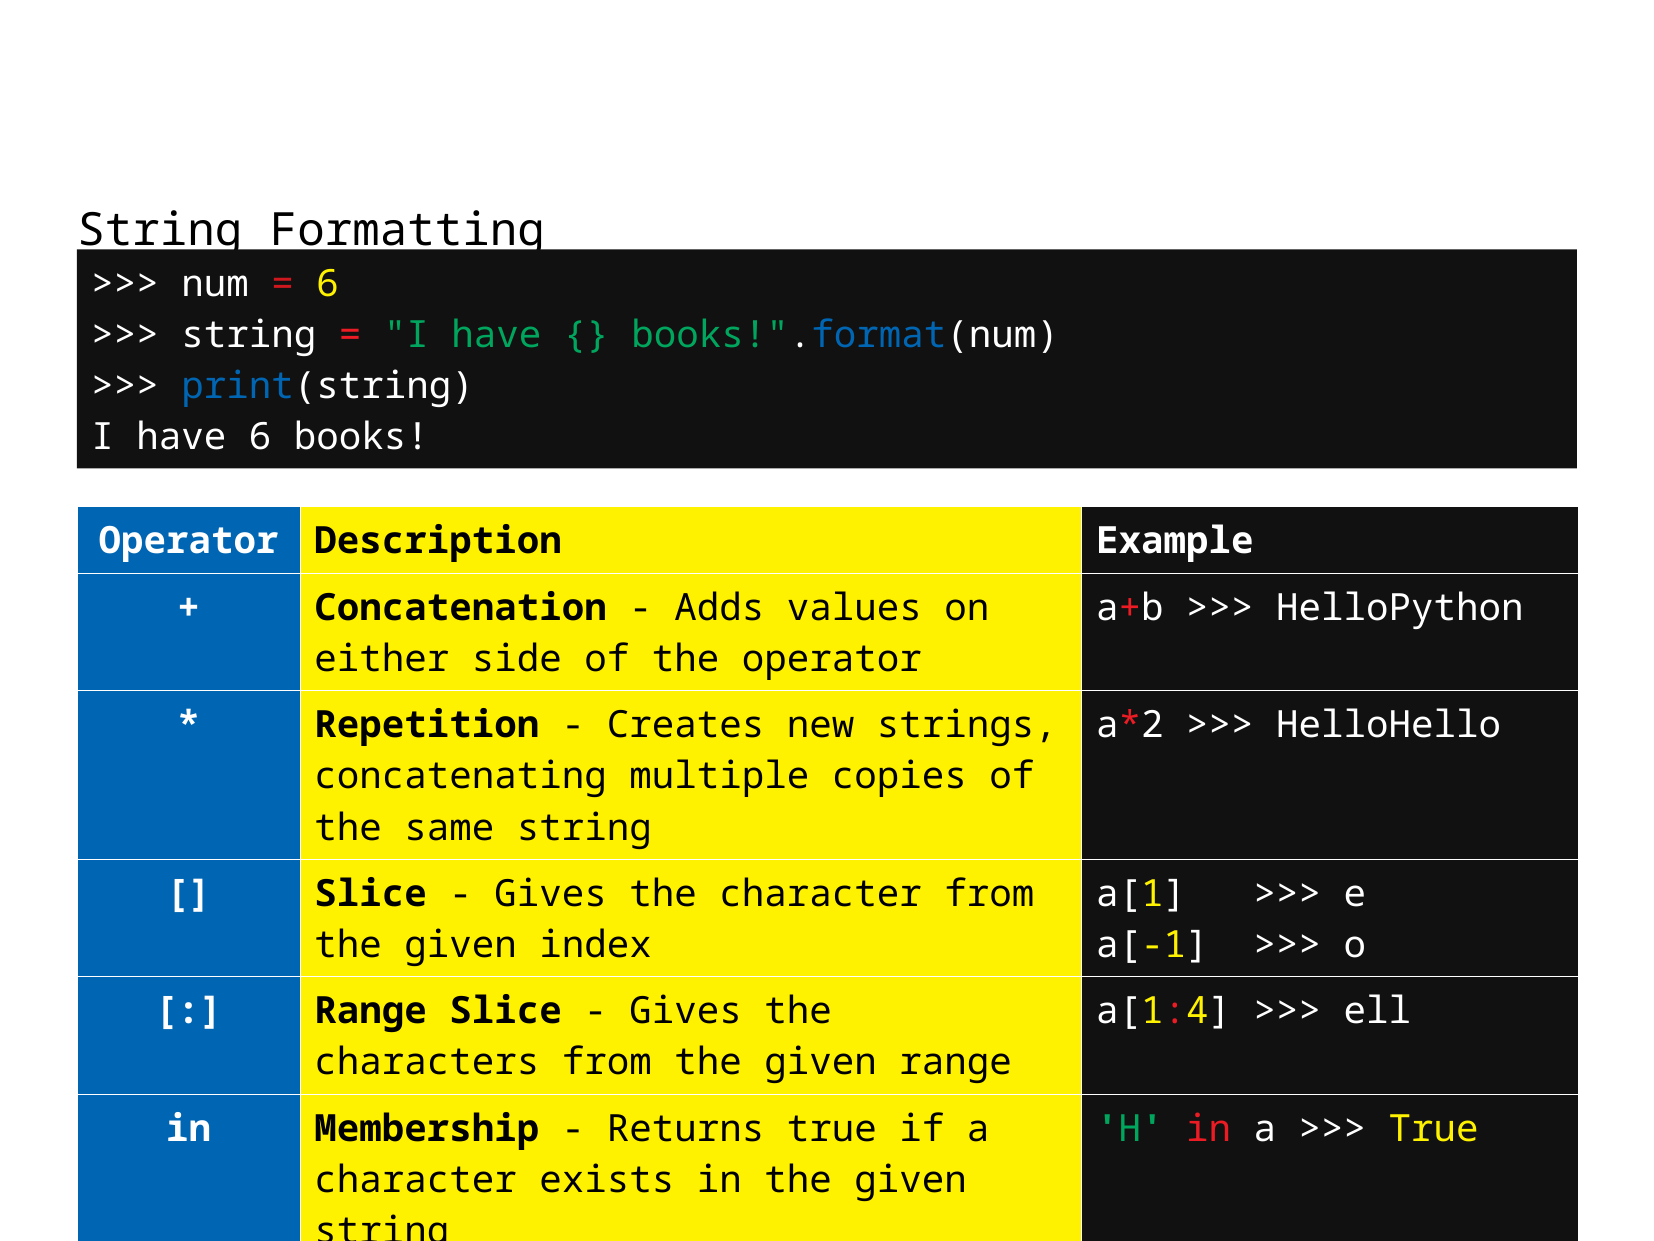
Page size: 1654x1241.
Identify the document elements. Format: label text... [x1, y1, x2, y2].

table_cell Range Slice - Gives the characters from the given range [301, 977, 1081, 1094]
table_cell a[1:4] >>> ell [1082, 977, 1578, 1094]
table_cell in [78, 1095, 300, 1241]
table_cell Membership - Returns true if a character exists in the given string [301, 1095, 1081, 1241]
table_header Example [1082, 507, 1578, 573]
table_cell Slice - Gives the character from the given index [301, 860, 1081, 976]
table_cell a+b >>> HelloPython [1082, 574, 1578, 690]
table_cell + [78, 574, 300, 690]
table_cell a[1] >>> e a[-1] >>> o [1082, 860, 1578, 976]
table_cell [:] [78, 977, 300, 1094]
table_header Operator [78, 507, 300, 573]
table_header Description [301, 507, 1081, 573]
table_cell Concatenation - Adds values on either side of the operator [301, 574, 1081, 690]
table_cell 'H' in a >>> True [1082, 1095, 1578, 1241]
text_box >>> num = 6 >>> string = "I have {} books!".format(num) >>> print(string) I have 6 books! [76, 249, 1577, 416]
text_box String Formatting Common String Operators, Assume: a='Hello' and b='Python' [62, 188, 1591, 508]
table_cell [] [78, 860, 300, 976]
table_cell * [78, 691, 300, 859]
table_cell a*2 >>> HelloHello [1082, 691, 1578, 859]
table_cell Repetition - Creates new strings, concatenating multiple copies of the same string [301, 691, 1081, 859]
